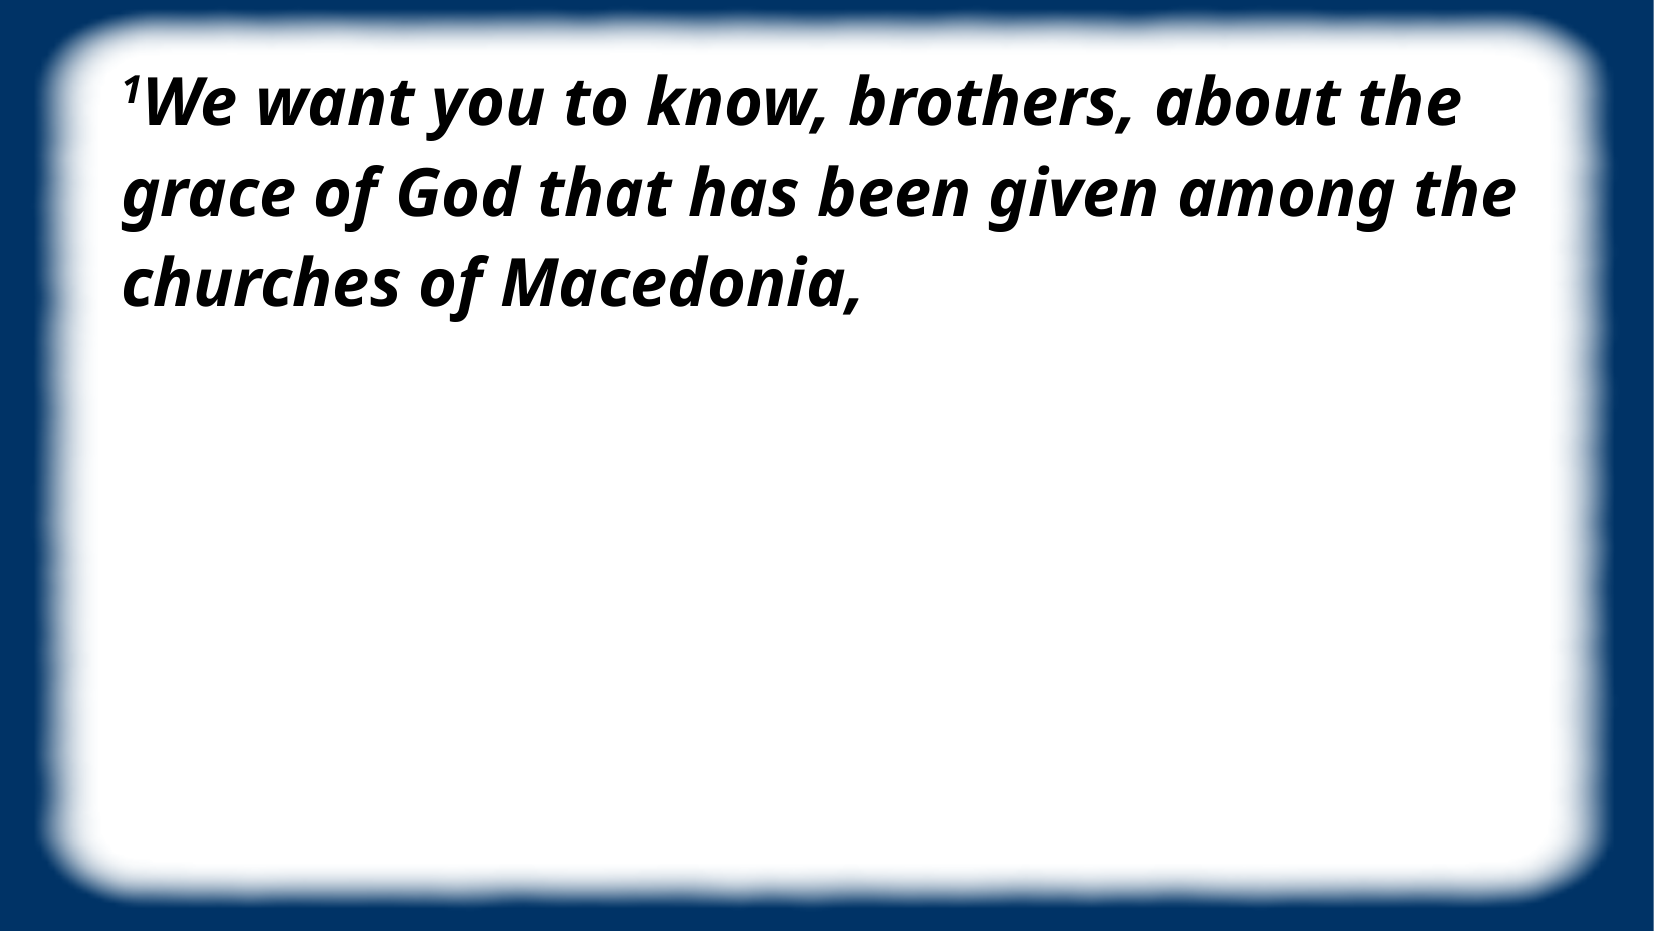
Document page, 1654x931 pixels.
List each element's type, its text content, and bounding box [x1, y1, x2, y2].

picture [0, 0, 1654, 931]
text_box 1We want you to know, brothers, about the grace of God that has been given among the churches of Macedonia, [106, 46, 1547, 328]
